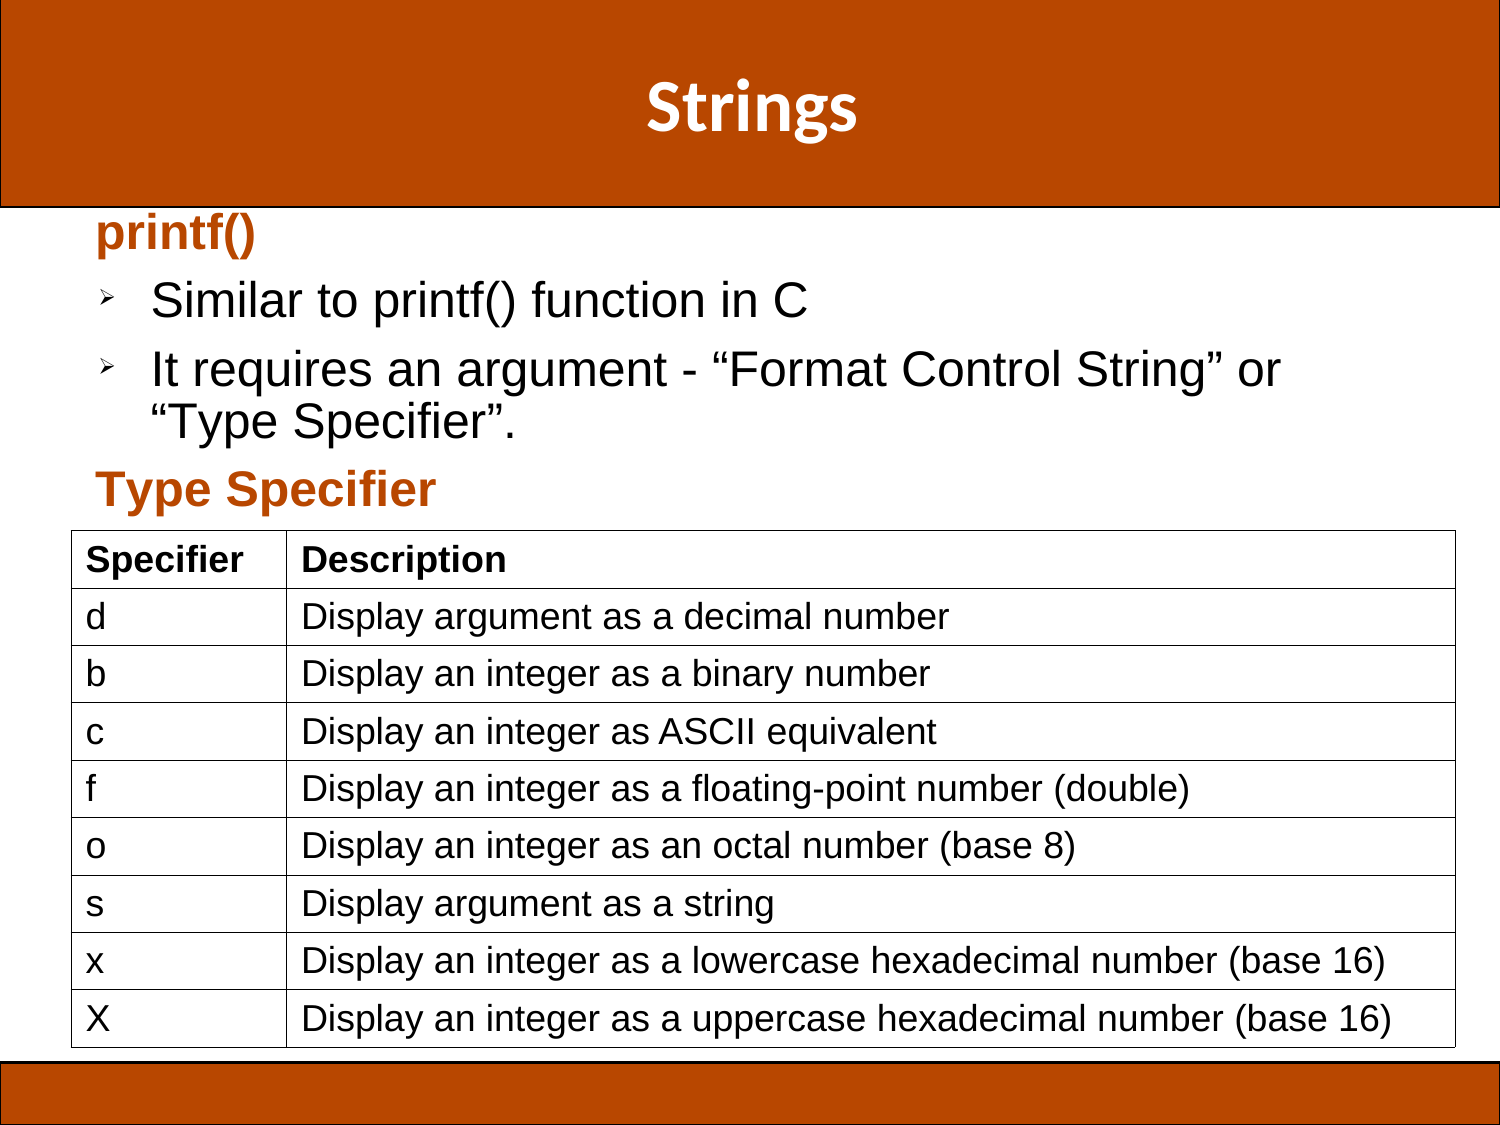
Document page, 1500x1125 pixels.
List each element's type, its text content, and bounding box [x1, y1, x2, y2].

table_cell X [72, 990, 286, 1047]
table_header Description [287, 531, 1455, 588]
table_cell Display an integer as a floating-point number (double) [287, 761, 1455, 817]
table_cell Display argument as a decimal number [287, 589, 1455, 645]
table_cell Display an integer as a binary number [287, 646, 1455, 702]
list printf() Similar to printf() function in C It requires an argument - “Format Control String” or “Type Specifier”. Type Specifier [39, 135, 1420, 751]
table_cell Display an integer as a uppercase hexadecimal number (base 16) [287, 990, 1455, 1047]
text_box Strings [295, 66, 1211, 135]
table_cell Display an integer as an octal number (base 8) [287, 818, 1455, 875]
table_cell Display argument as a string [287, 876, 1455, 932]
table_cell b [72, 646, 286, 702]
table_cell o [72, 818, 286, 875]
table_header Specifier [72, 531, 286, 588]
table_cell Display an integer as a lowercase hexadecimal number (base 16) [287, 933, 1455, 989]
table_cell Display an integer as ASCII equivalent [287, 703, 1455, 760]
table_cell c [72, 703, 286, 760]
table_cell s [72, 876, 286, 932]
table_cell x [72, 933, 286, 989]
table_cell f [72, 761, 286, 817]
table_cell d [72, 589, 286, 645]
